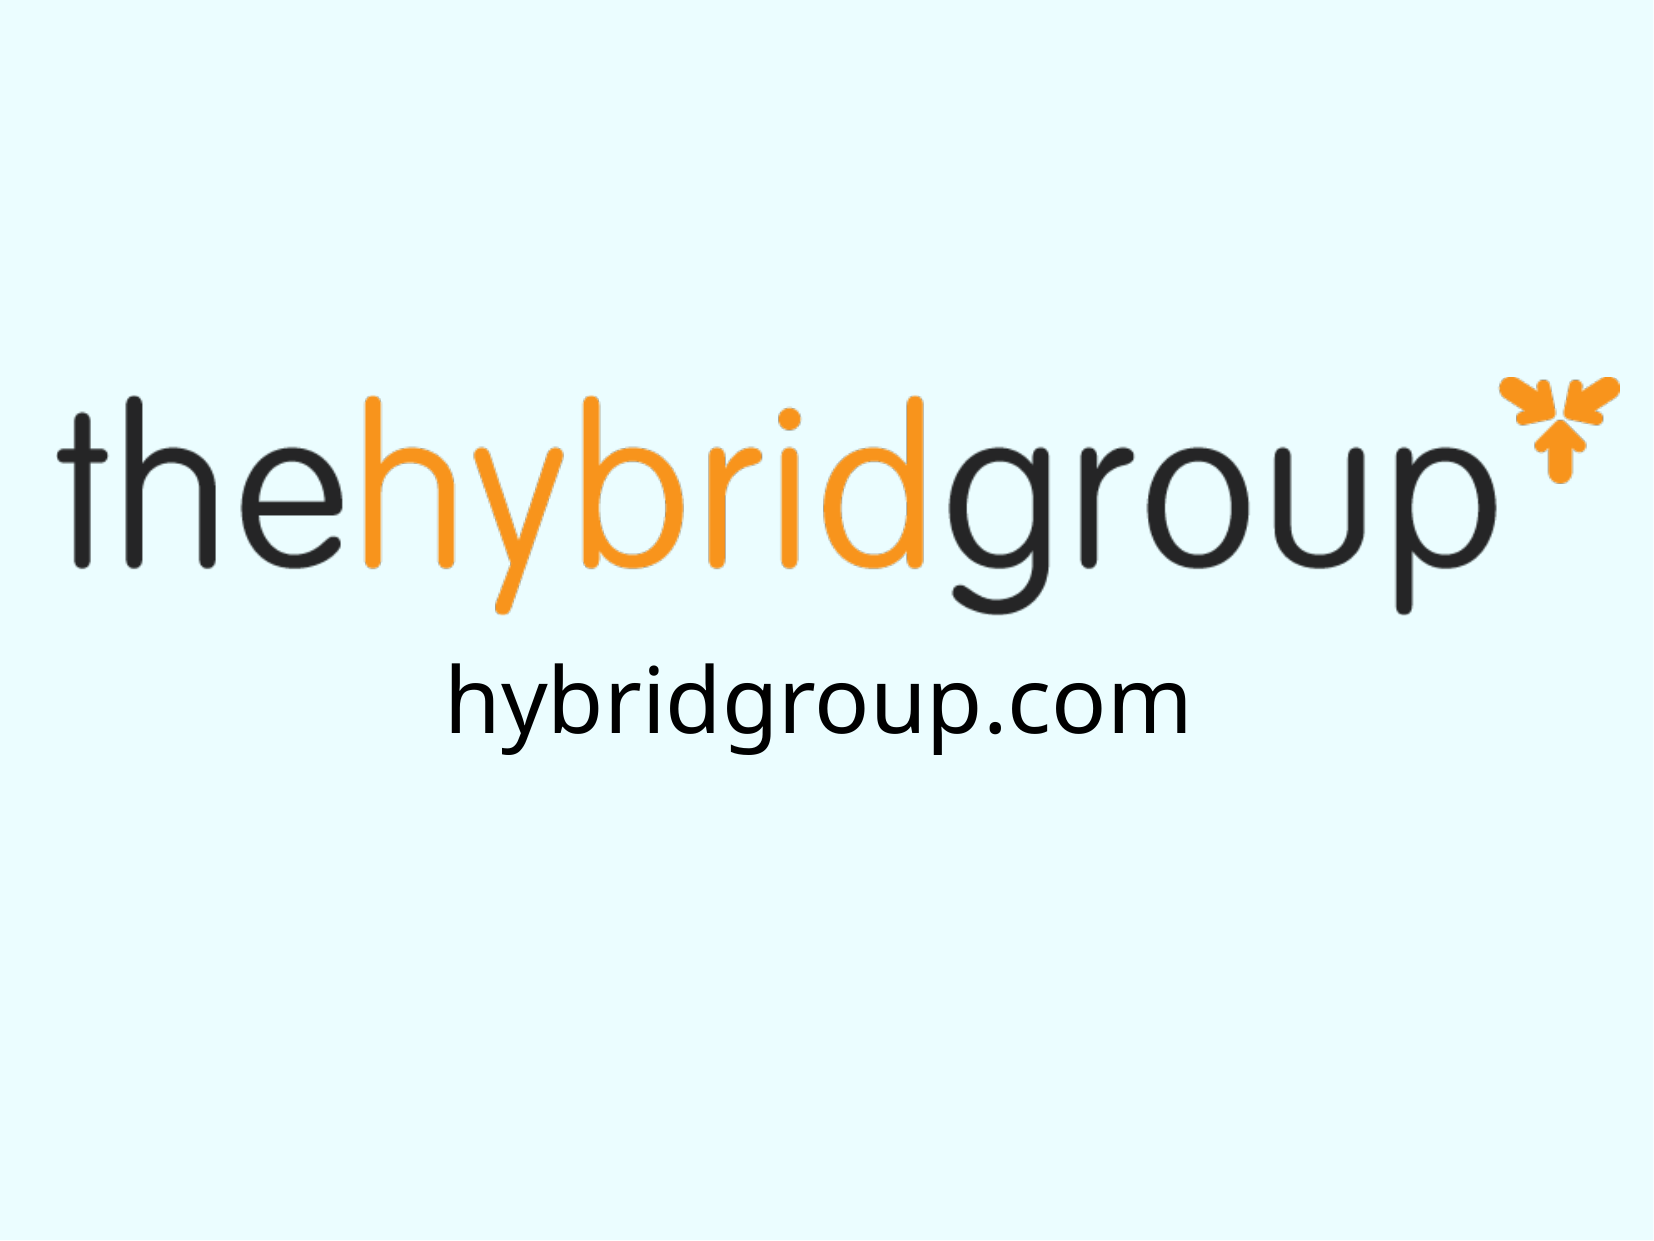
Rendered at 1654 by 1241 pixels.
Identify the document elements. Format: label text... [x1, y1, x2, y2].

picture [56, 377, 1620, 631]
text_box hybridgroup.com [75, 635, 1564, 1156]
